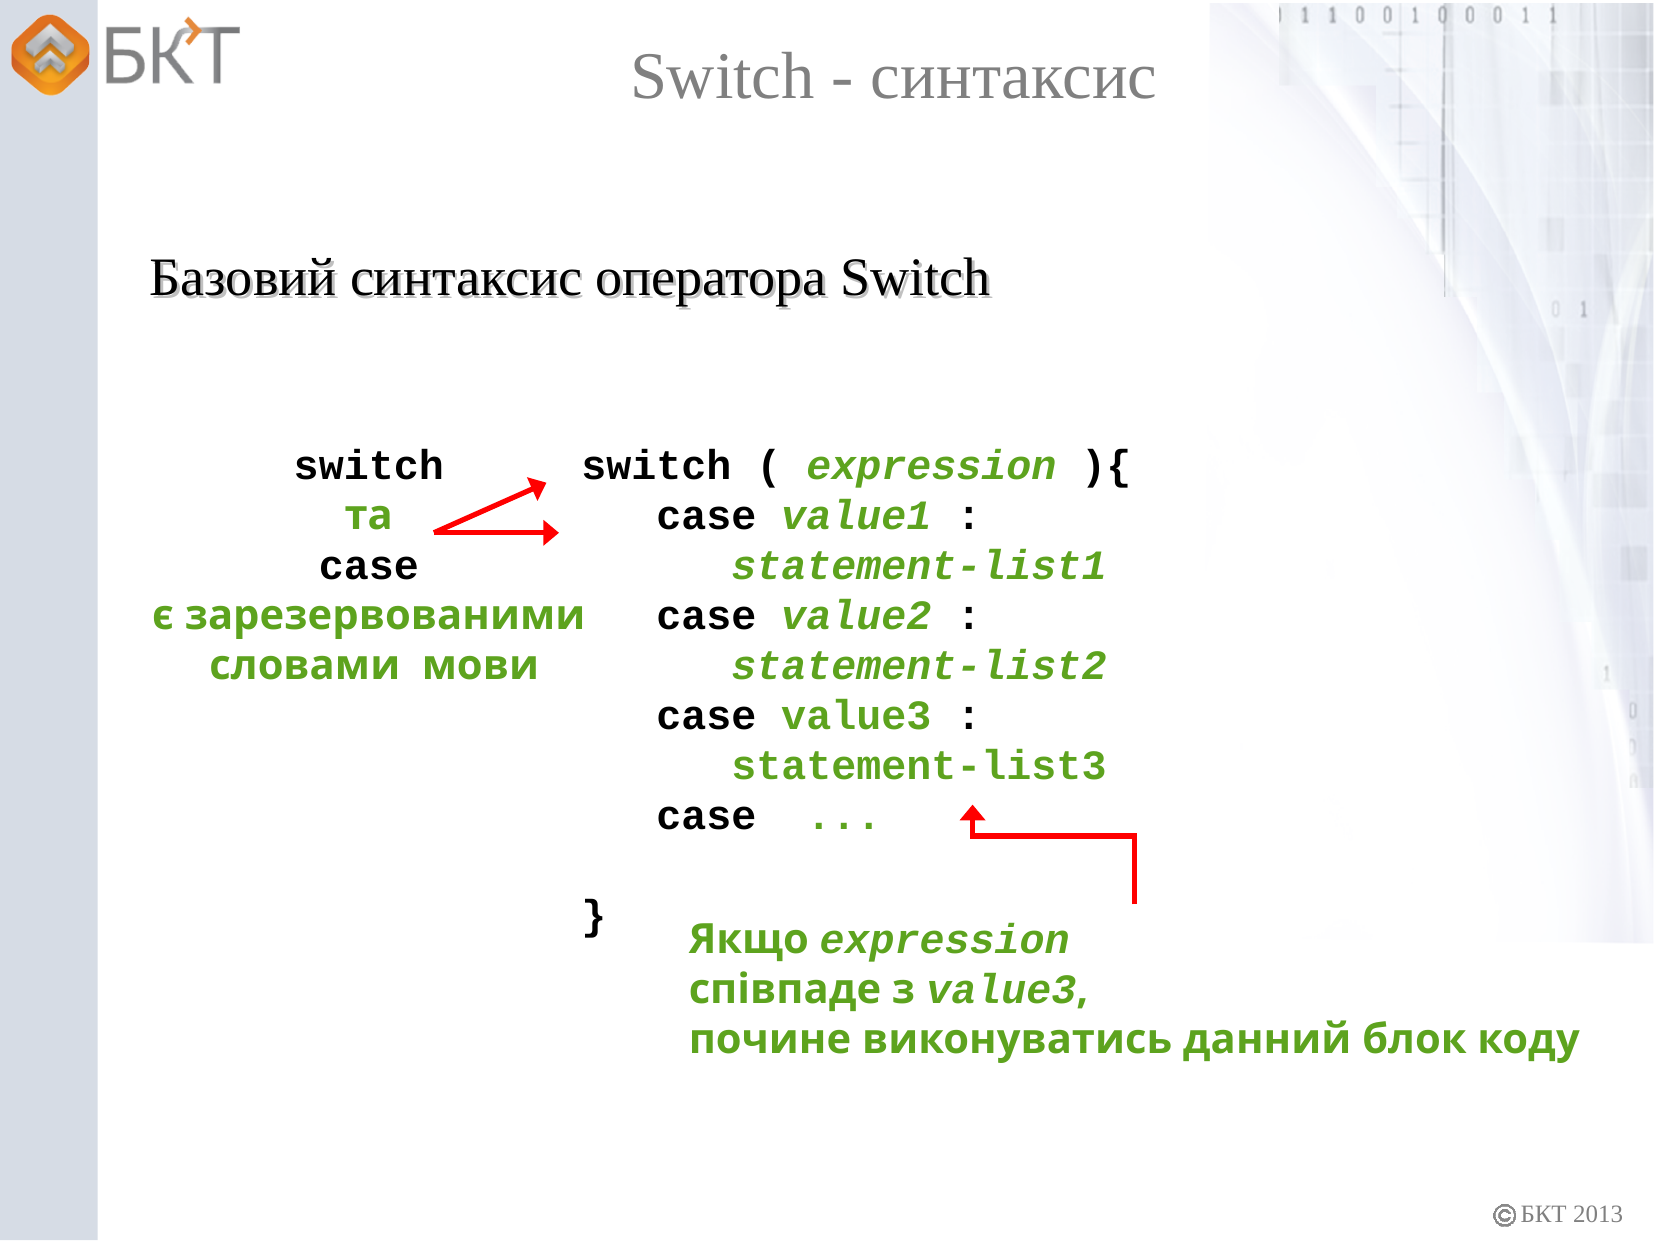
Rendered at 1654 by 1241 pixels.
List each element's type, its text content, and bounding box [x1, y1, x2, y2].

text_box Базовий синтаксис оператора Switch [135, 240, 1261, 329]
text_box switch та case є зарезервованими словами мови [137, 429, 601, 696]
picture [1493, 1199, 1500, 1231]
text_box [0, 0, 98, 1241]
text_box switch ( expression ){ case value1 : statement-list1 case value2 : statement-list2 case value3 : statement-list3 case ... } [566, 429, 1147, 946]
text_box БКТ 2013 [1500, 1195, 1651, 1241]
text_box Switch - синтаксис [615, 31, 1231, 121]
picture [1095, 3, 1654, 1129]
picture [4, 9, 250, 97]
text_box Якщо expression співпаде з value3, почине виконуватись данний блок коду [673, 904, 1595, 1070]
